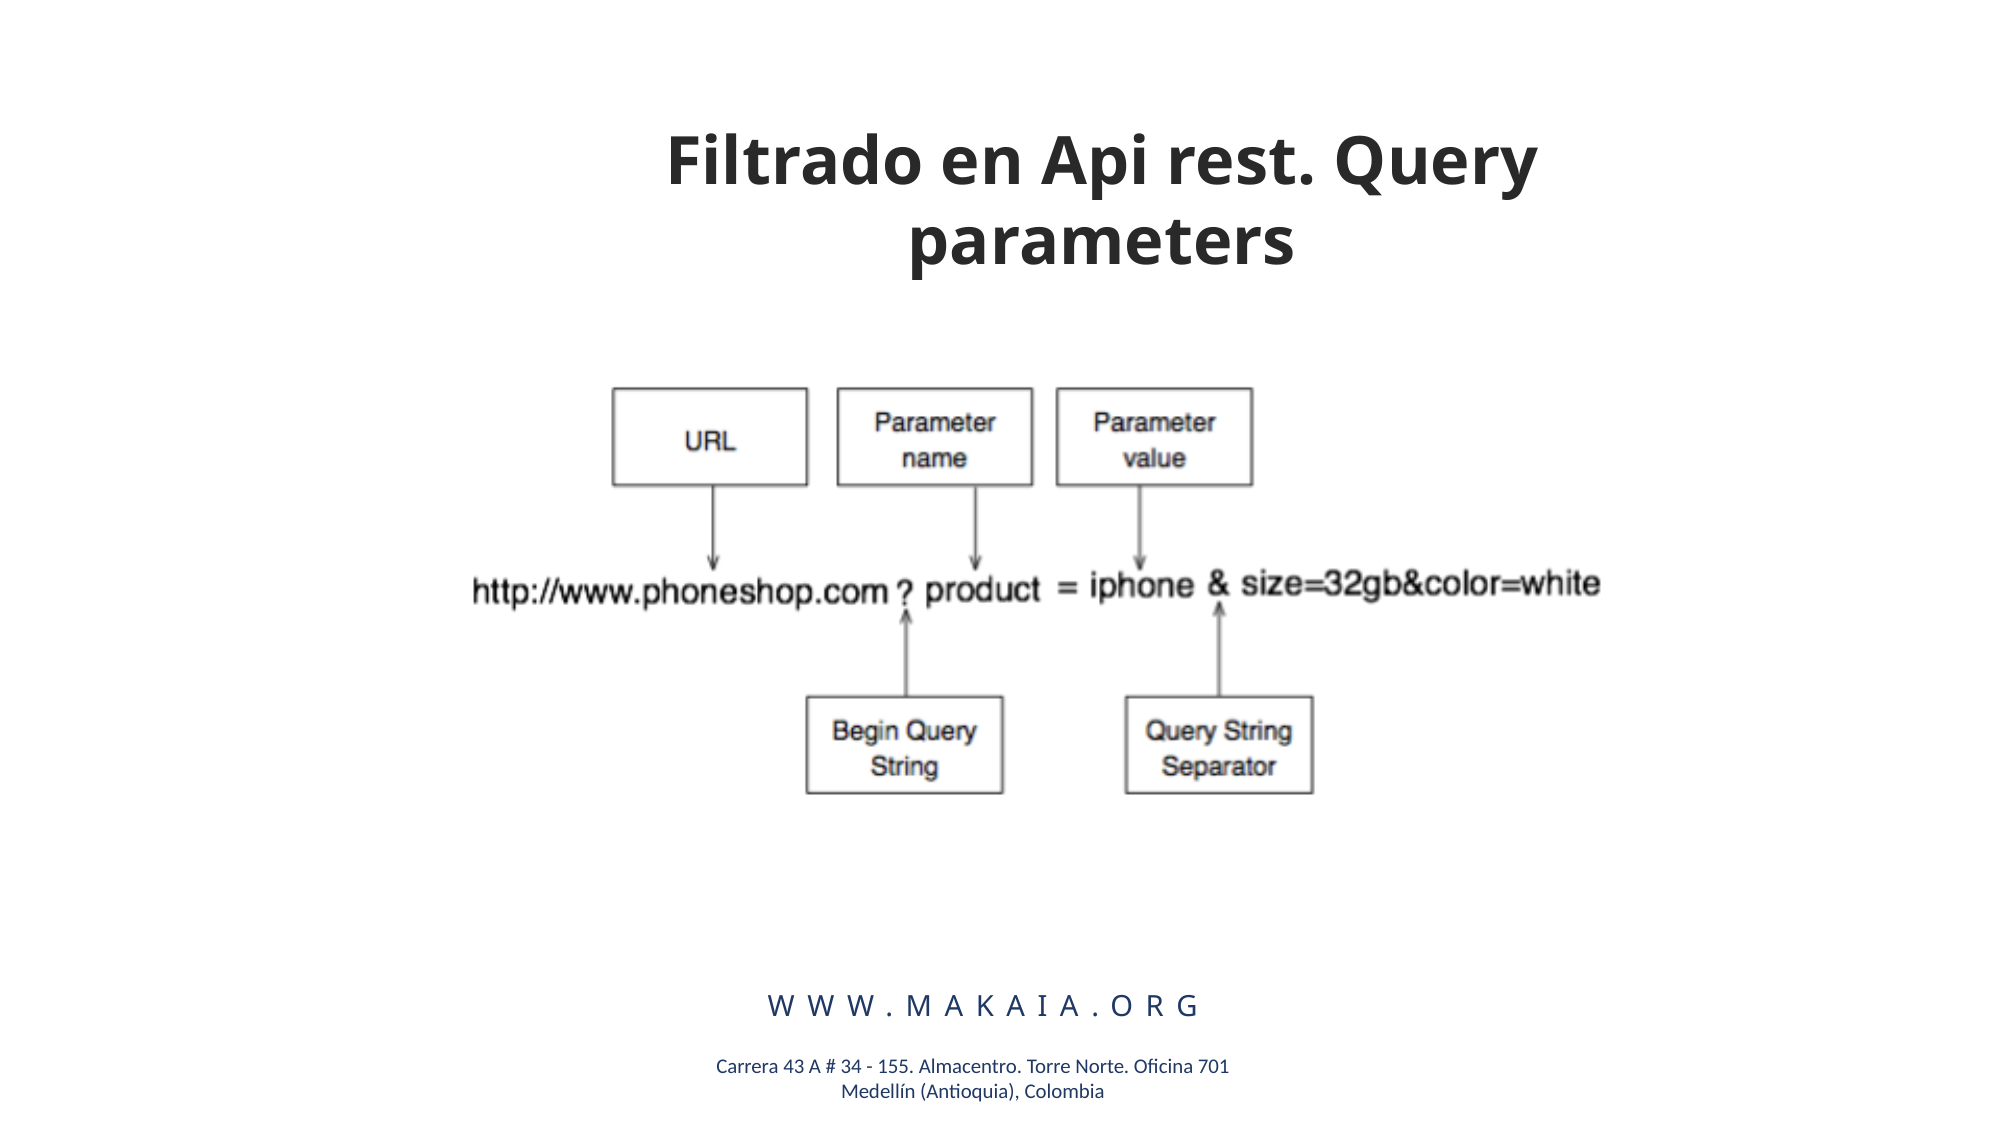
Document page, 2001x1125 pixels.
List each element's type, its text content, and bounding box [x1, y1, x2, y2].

text_box WWW.MAKAIA.ORG [489, 980, 1477, 1031]
text_box Filtrado en Api rest. Query parameters [602, 110, 1603, 294]
text_box Carrera 43 A # 34 - 155. Almacentro. Torre Norte. Oficina 701 Medellín (Antioquia), Colombia [425, 1045, 1521, 1111]
picture [197, 294, 1803, 966]
